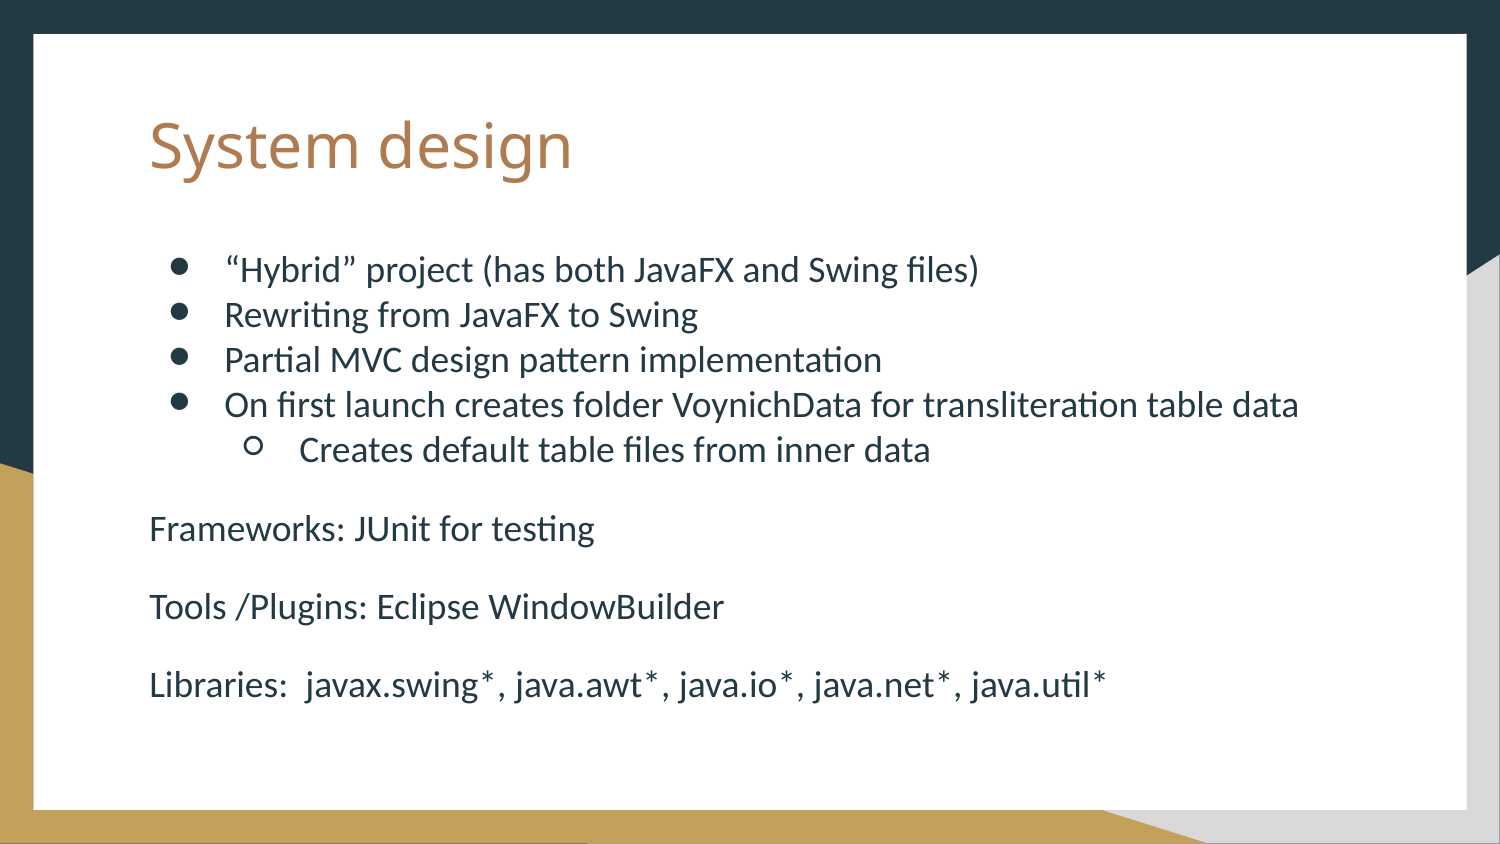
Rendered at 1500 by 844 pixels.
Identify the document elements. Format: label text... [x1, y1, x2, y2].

title System design [134, 91, 1366, 230]
list “Hybrid” project (has both JavaFX and Swing files) Rewriting from JavaFX to Swing Partial MVC design pattern implementation On first launch creates folder VoynichData for transliteration table data Creates default table files from inner data Frameworks: JUnit for testing Tools /Plugins: Eclipse WindowBuilder Libraries: javax.swing*, java.awt*, java.io*, java.net*, java.util* [134, 230, 1366, 697]
